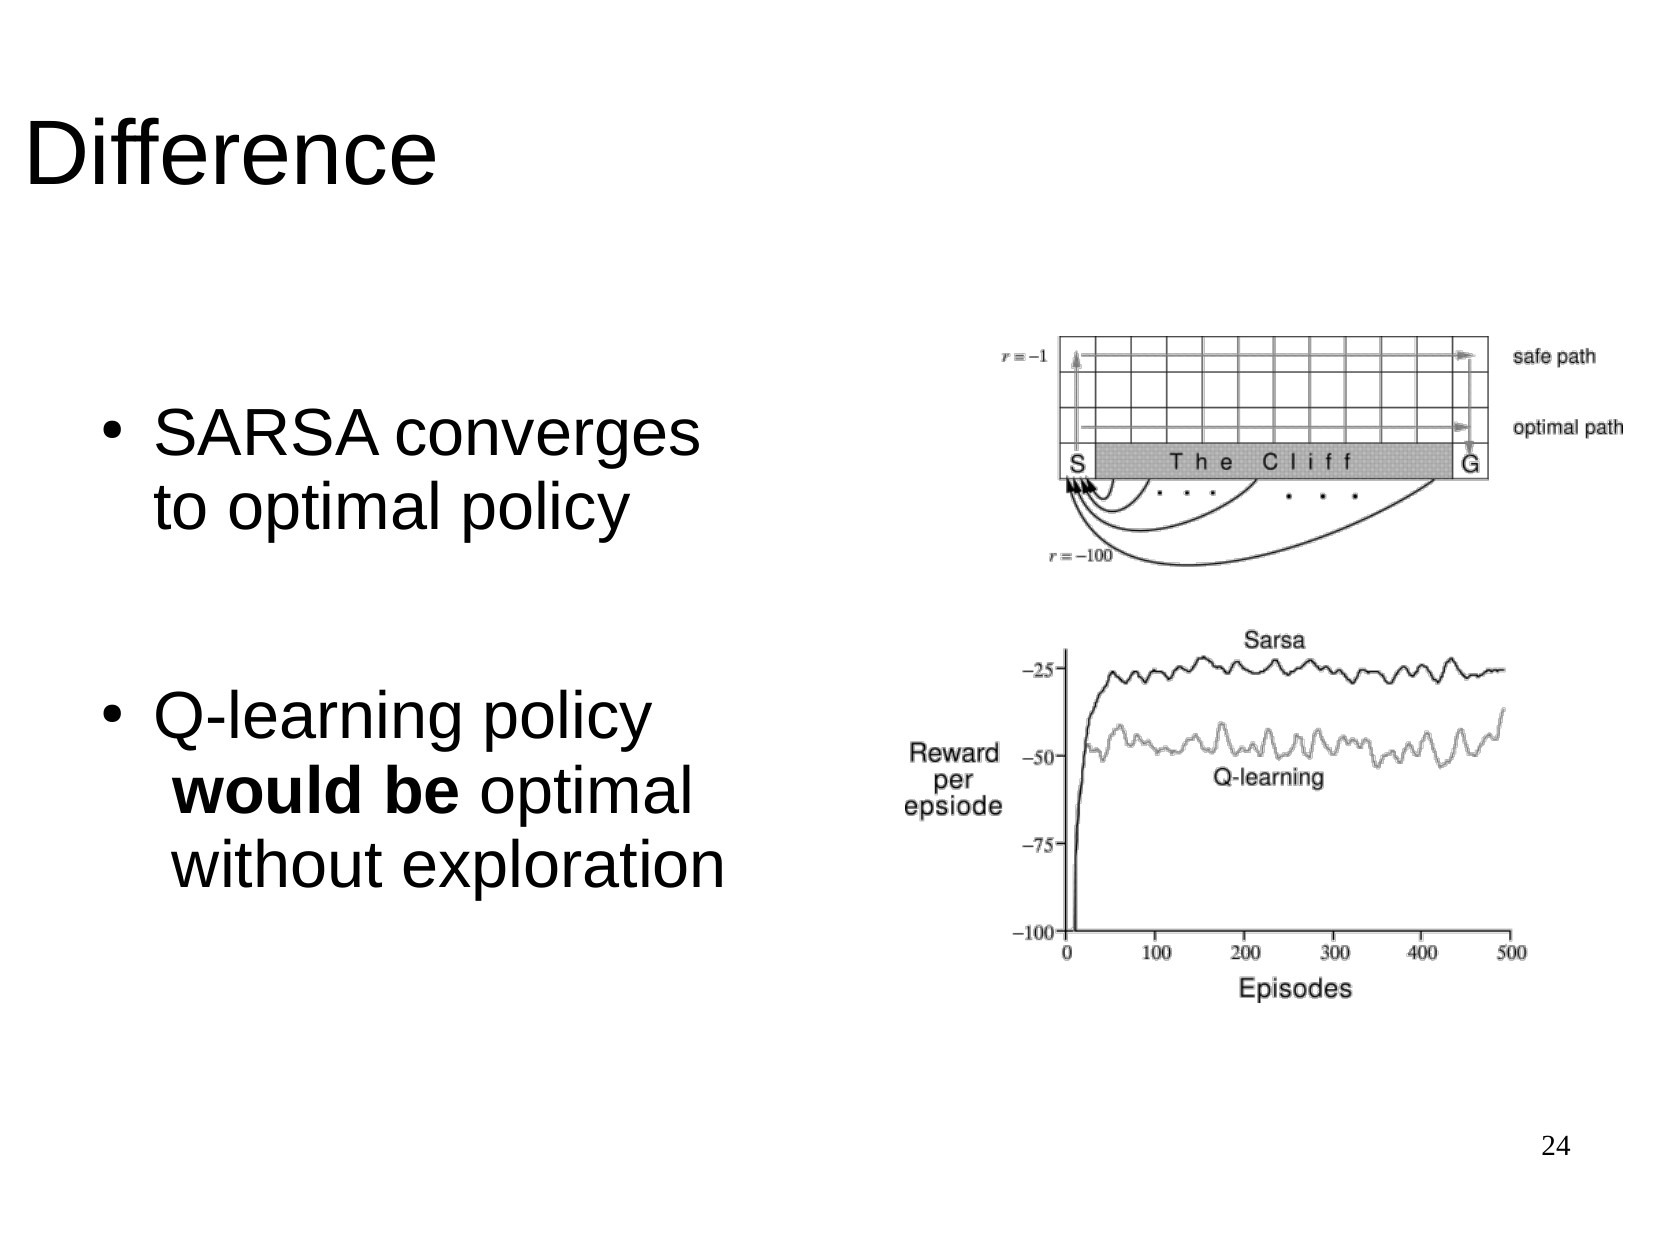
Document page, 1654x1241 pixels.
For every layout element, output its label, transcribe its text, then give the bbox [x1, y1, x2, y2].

title Difference [23, 49, 1512, 257]
list SARSA converges to optimal policy Q-learning policy would be optimal without exploration [82, 290, 1571, 1010]
picture [905, 336, 1623, 1003]
